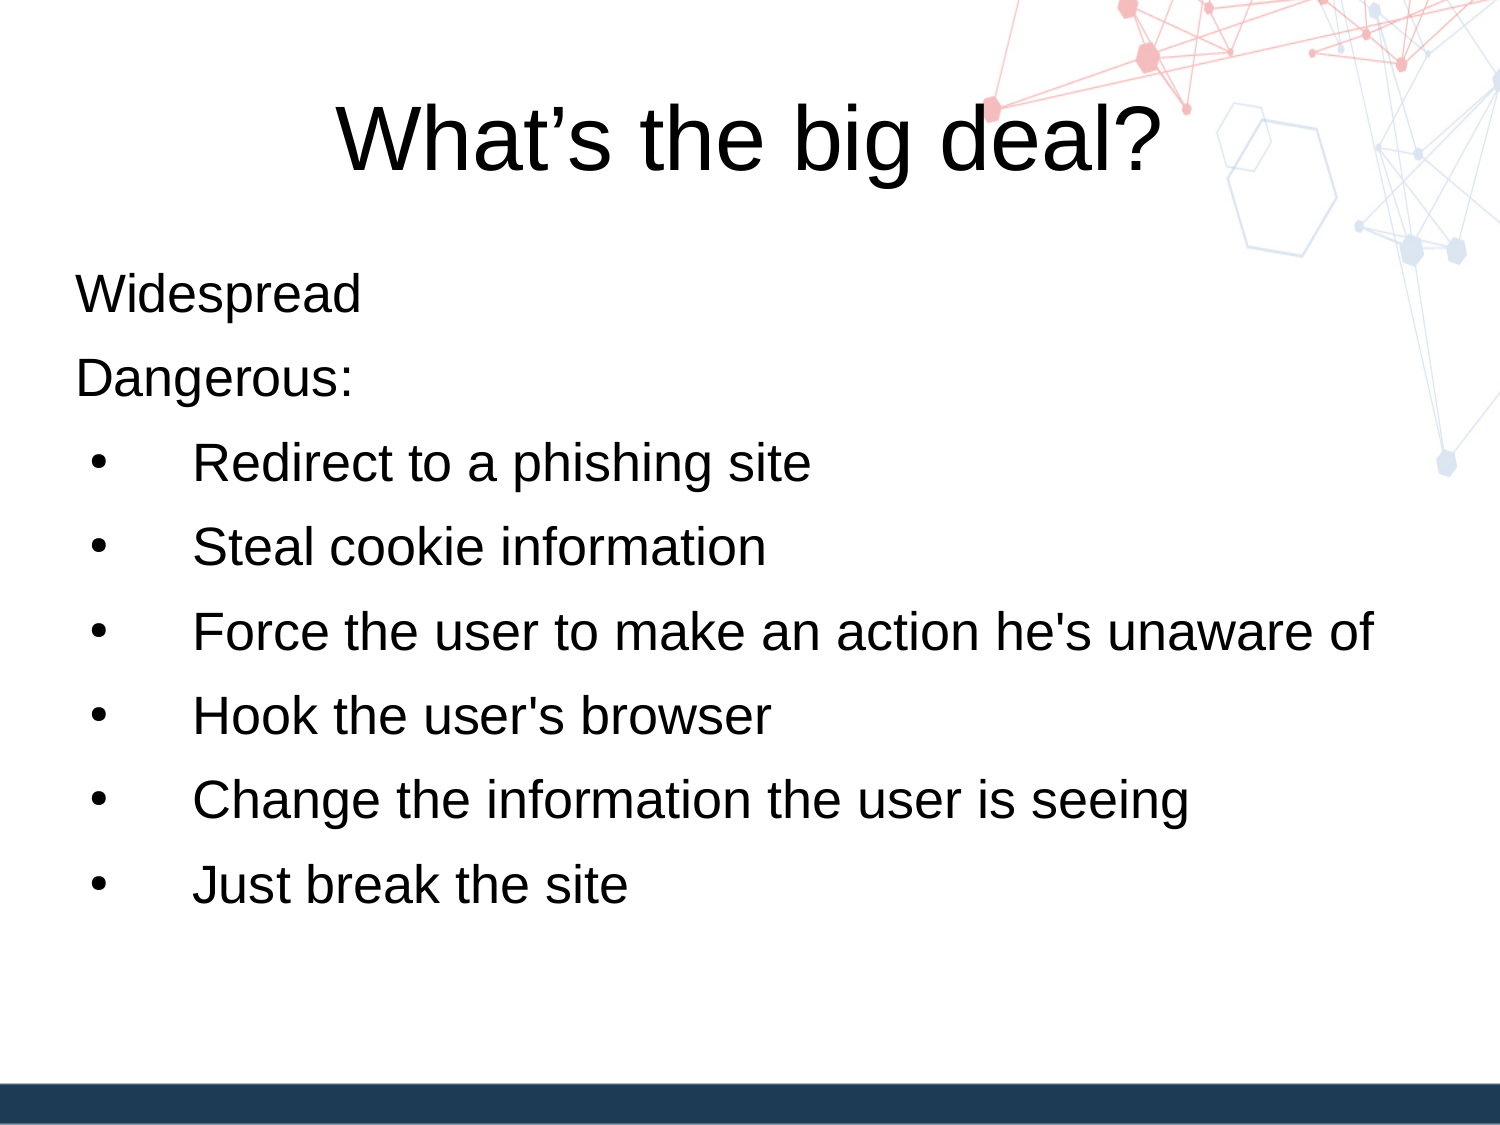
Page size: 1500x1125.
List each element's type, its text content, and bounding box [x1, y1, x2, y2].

list Widespread Dangerous: Redirect to a phishing site Steal cookie information Force the user to make an action he's unaware of Hook the user's browser Change the information the user is seeing Just break the site [75, 263, 1425, 916]
title What’s the big deal? [75, 44, 1425, 233]
picture [0, 0, 1500, 1125]
